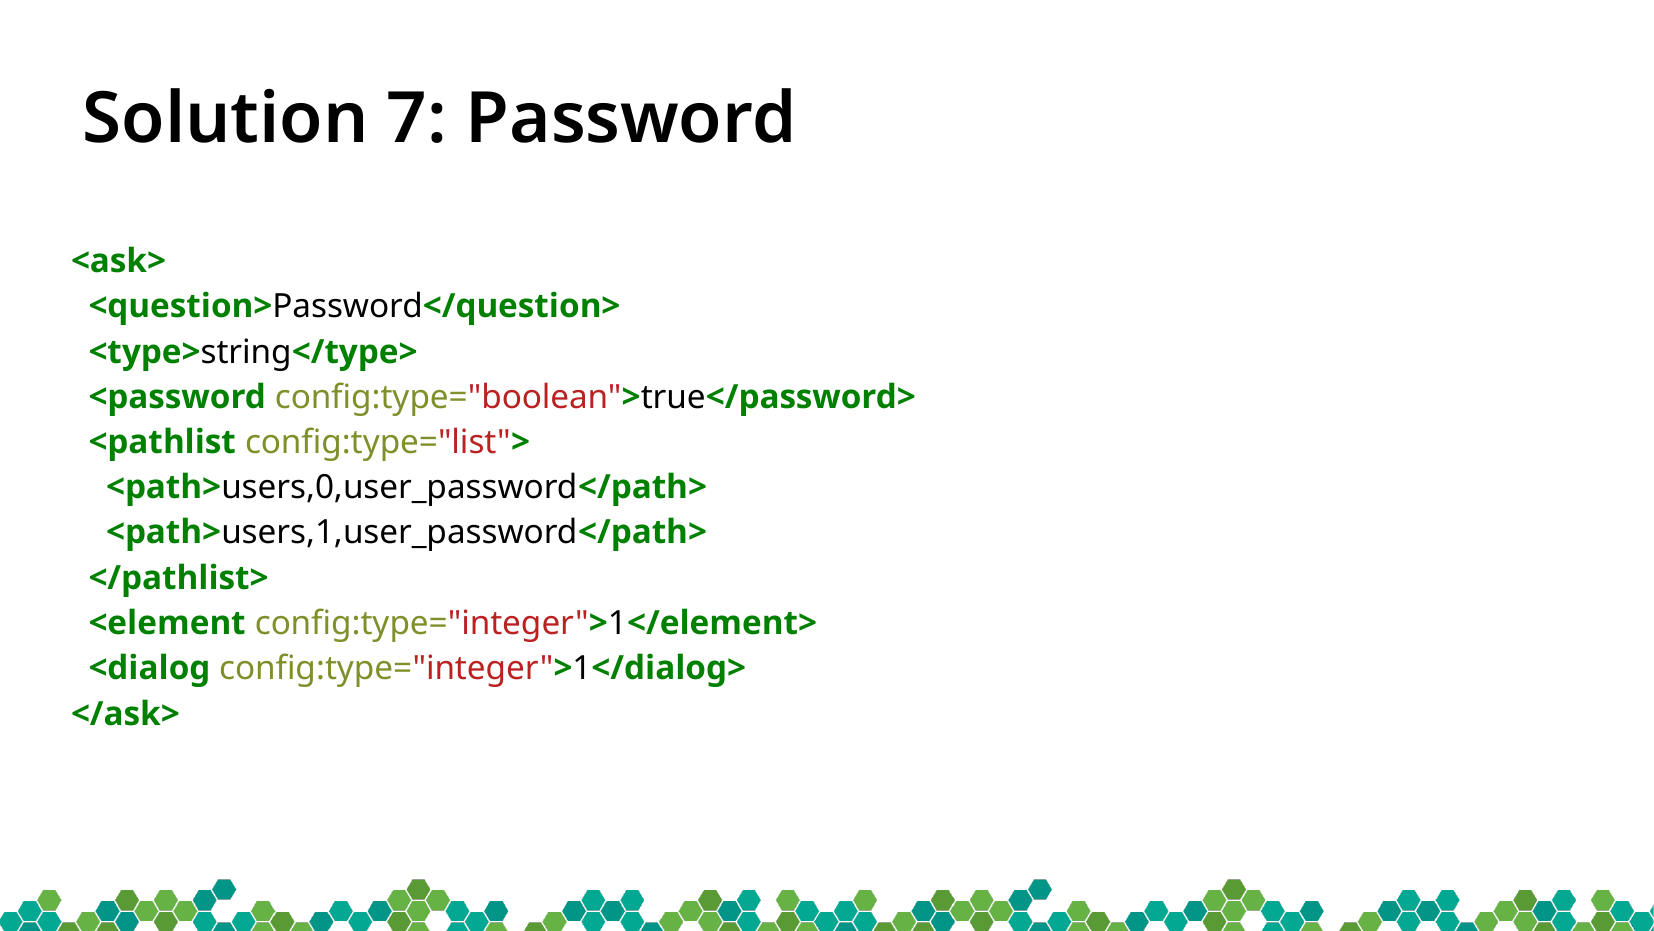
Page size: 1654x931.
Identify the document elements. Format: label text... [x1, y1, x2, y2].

picture [0, 871, 1654, 931]
text_box <ask> <question>Password</question> <type>string</type> <password config:type="boolean">true</password> <pathlist config:type="list"> <path>users,0,user_password</path> <path>users,1,user_password</path> </pathlist> <element config:type="integer">1</element> <dialog config:type="integer">1</dialog> </ask> [56, 229, 1602, 871]
title Solution 7: Password [82, 37, 1571, 193]
